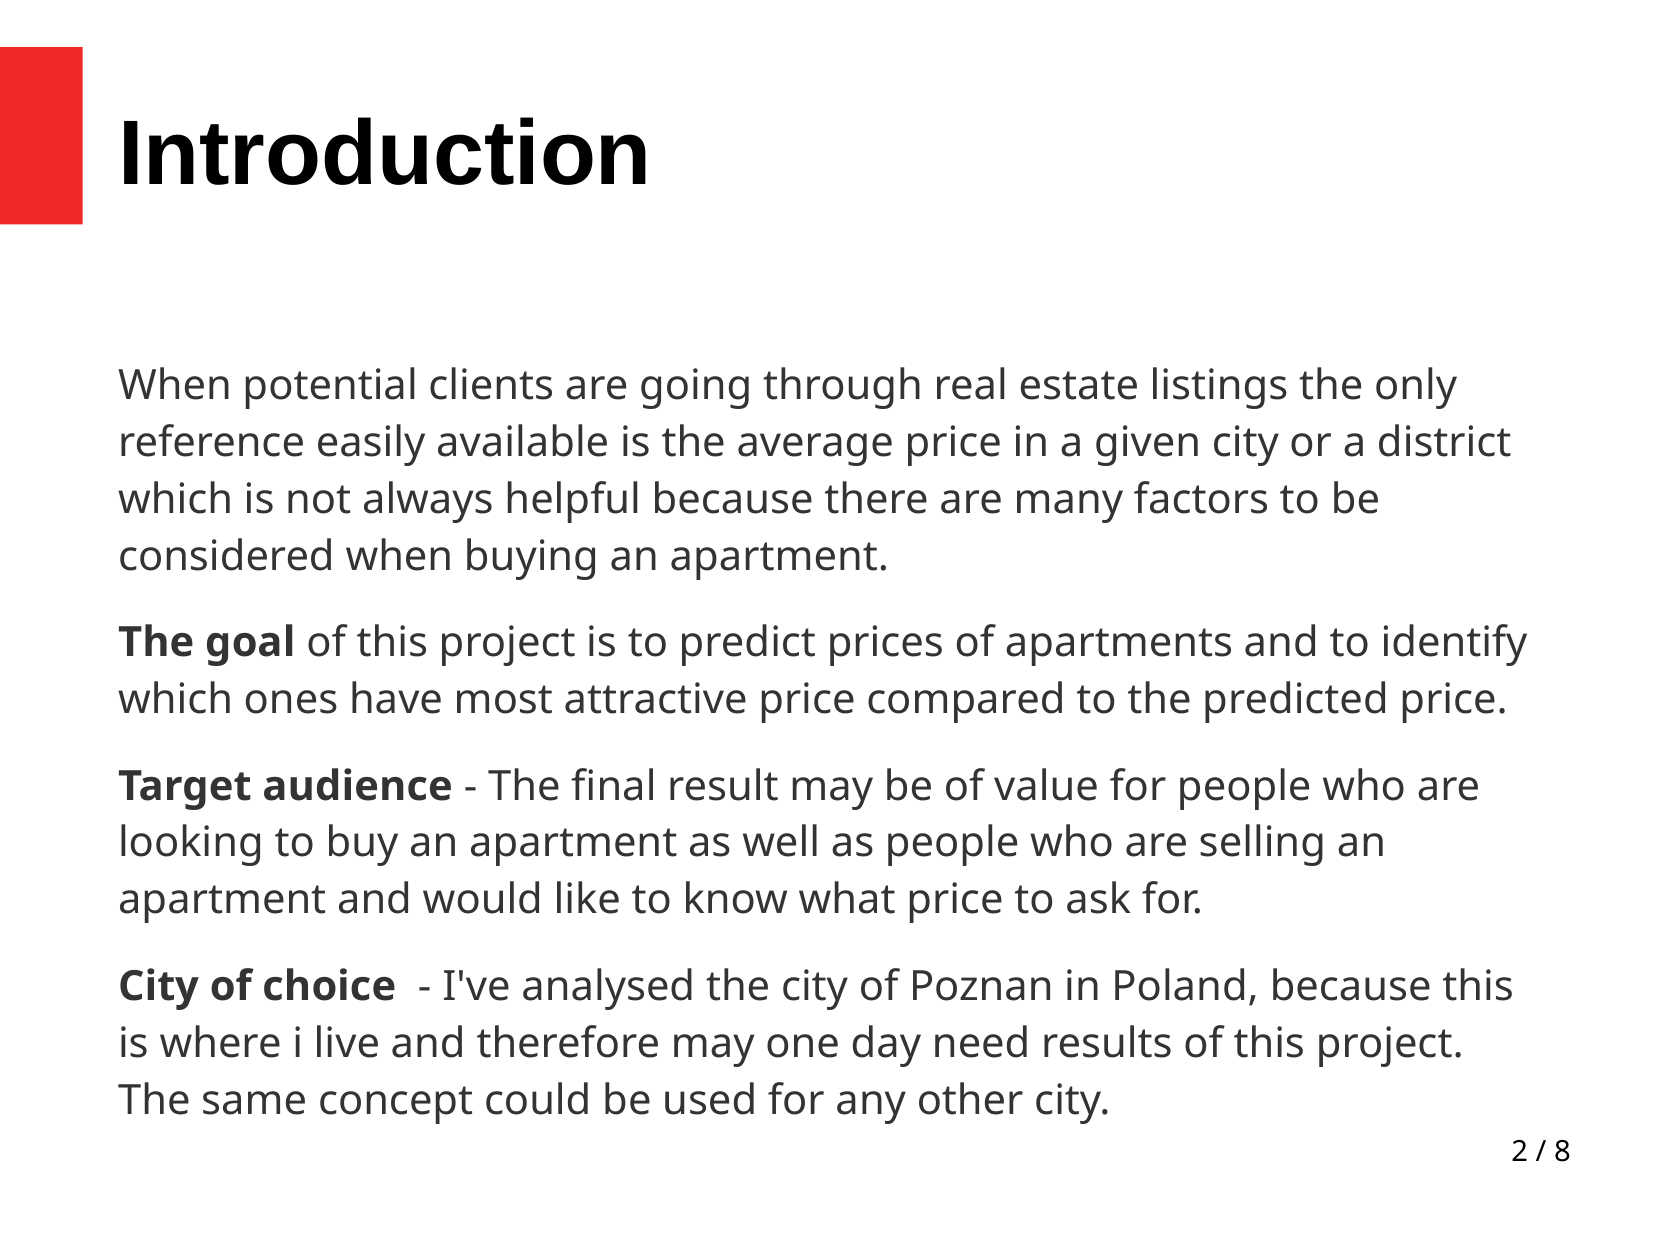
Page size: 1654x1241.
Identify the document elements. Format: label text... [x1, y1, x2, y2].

list When potential clients are going through real estate listings the only reference easily available is the average price in a given city or a district which is not always helpful because there are many factors to be considered when buying an apartment. The goal of this project is to predict prices of apartments and to identify which ones have most attractive price compared to the predicted price. Target audience - The final result may be of value for people who are looking to buy an apartment as well as people who are selling an apartment and would like to know what price to ask for. City of choice - I've analysed the city of Poznan in Poland, because this is where i live and therefore may one day need results of this project. The same concept could be used for any other city. [118, 354, 1536, 1074]
title Introduction [118, 101, 1571, 205]
